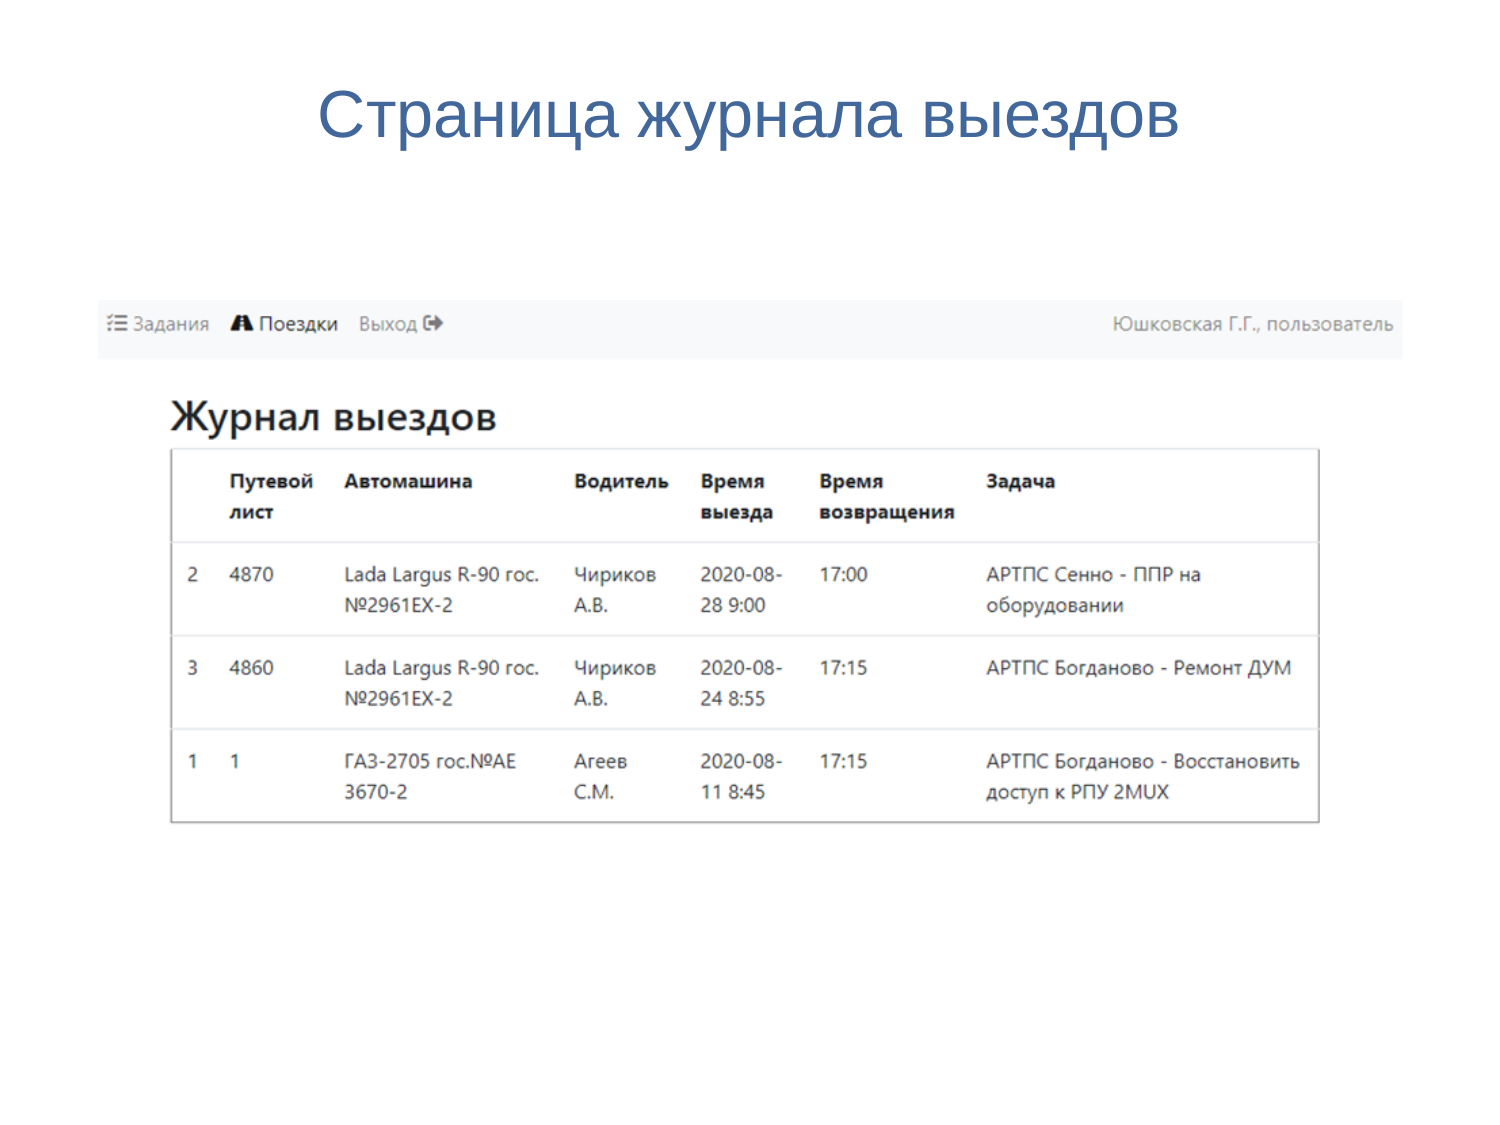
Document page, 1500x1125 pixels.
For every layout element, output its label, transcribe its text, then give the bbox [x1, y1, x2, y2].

text_box Страница журнала выездов [74, 44, 1425, 188]
picture [97, 299, 1403, 826]
